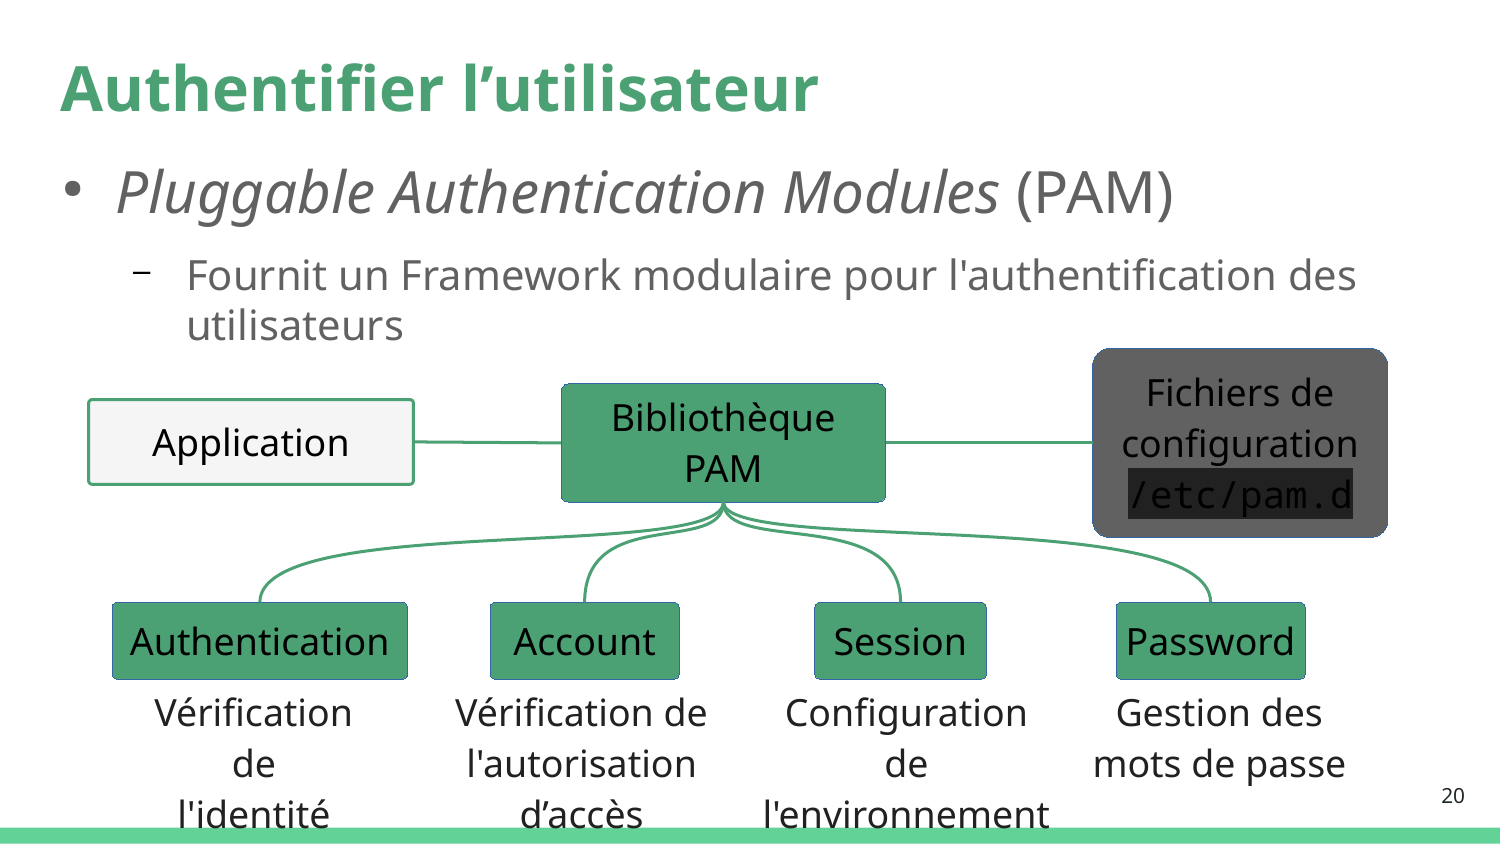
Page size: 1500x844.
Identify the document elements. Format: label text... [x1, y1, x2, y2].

text_box Authentication [112, 602, 408, 680]
text_box Password [1116, 602, 1306, 679]
text_box Fichiers de configuration /etc/pam.d [1092, 348, 1388, 538]
text_box Bibliothèque PAM [561, 383, 886, 503]
text_box Session [814, 602, 987, 679]
list Pluggable Authentication Modules (PAM) Fournit un Framework modulaire pour l'authentification des utilisateurs [29, 129, 1430, 365]
text_box Gestion des mots de passe [1062, 679, 1376, 841]
title Authentifier l’utilisateur [45, 22, 1477, 117]
text_box Configuration de l'environnement utilisateur [744, 679, 1062, 841]
text_box Application [88, 399, 414, 485]
slide_number <numéro> [1389, 764, 1480, 830]
text_box Vérification de l'autorisation d’accès [419, 679, 744, 841]
text_box Account [490, 602, 680, 679]
text_box Vérification de l'identité [135, 679, 373, 792]
